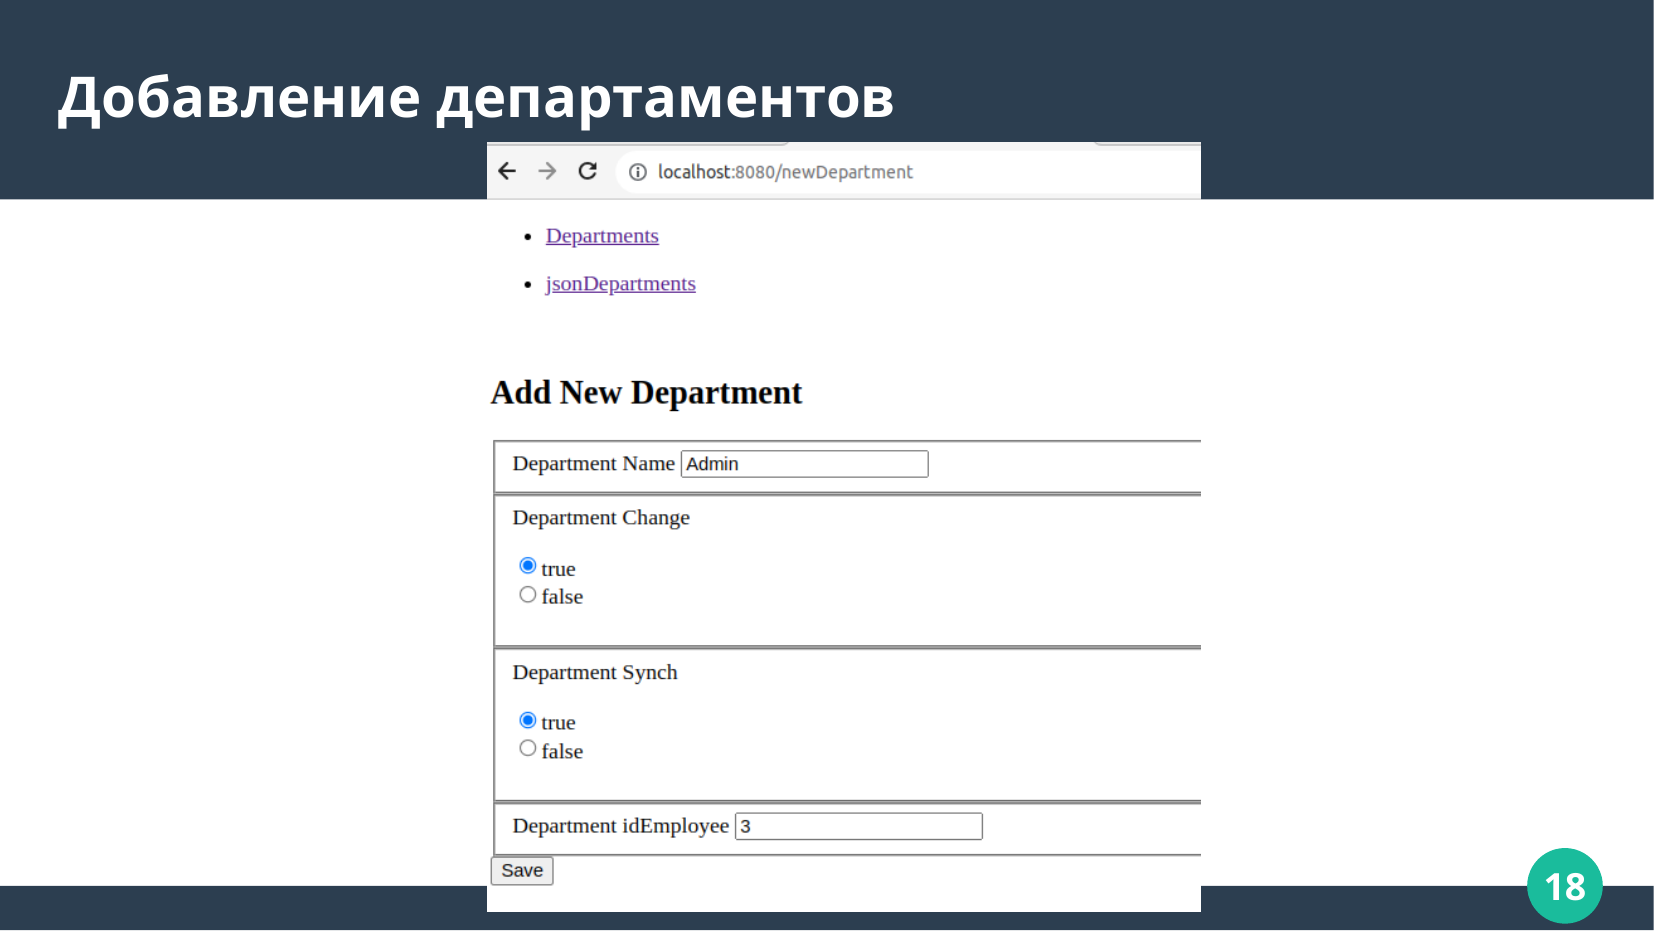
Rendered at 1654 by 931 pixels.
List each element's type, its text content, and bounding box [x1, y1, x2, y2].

title Добавление департаментов [59, 37, 1595, 155]
picture [487, 142, 1201, 912]
